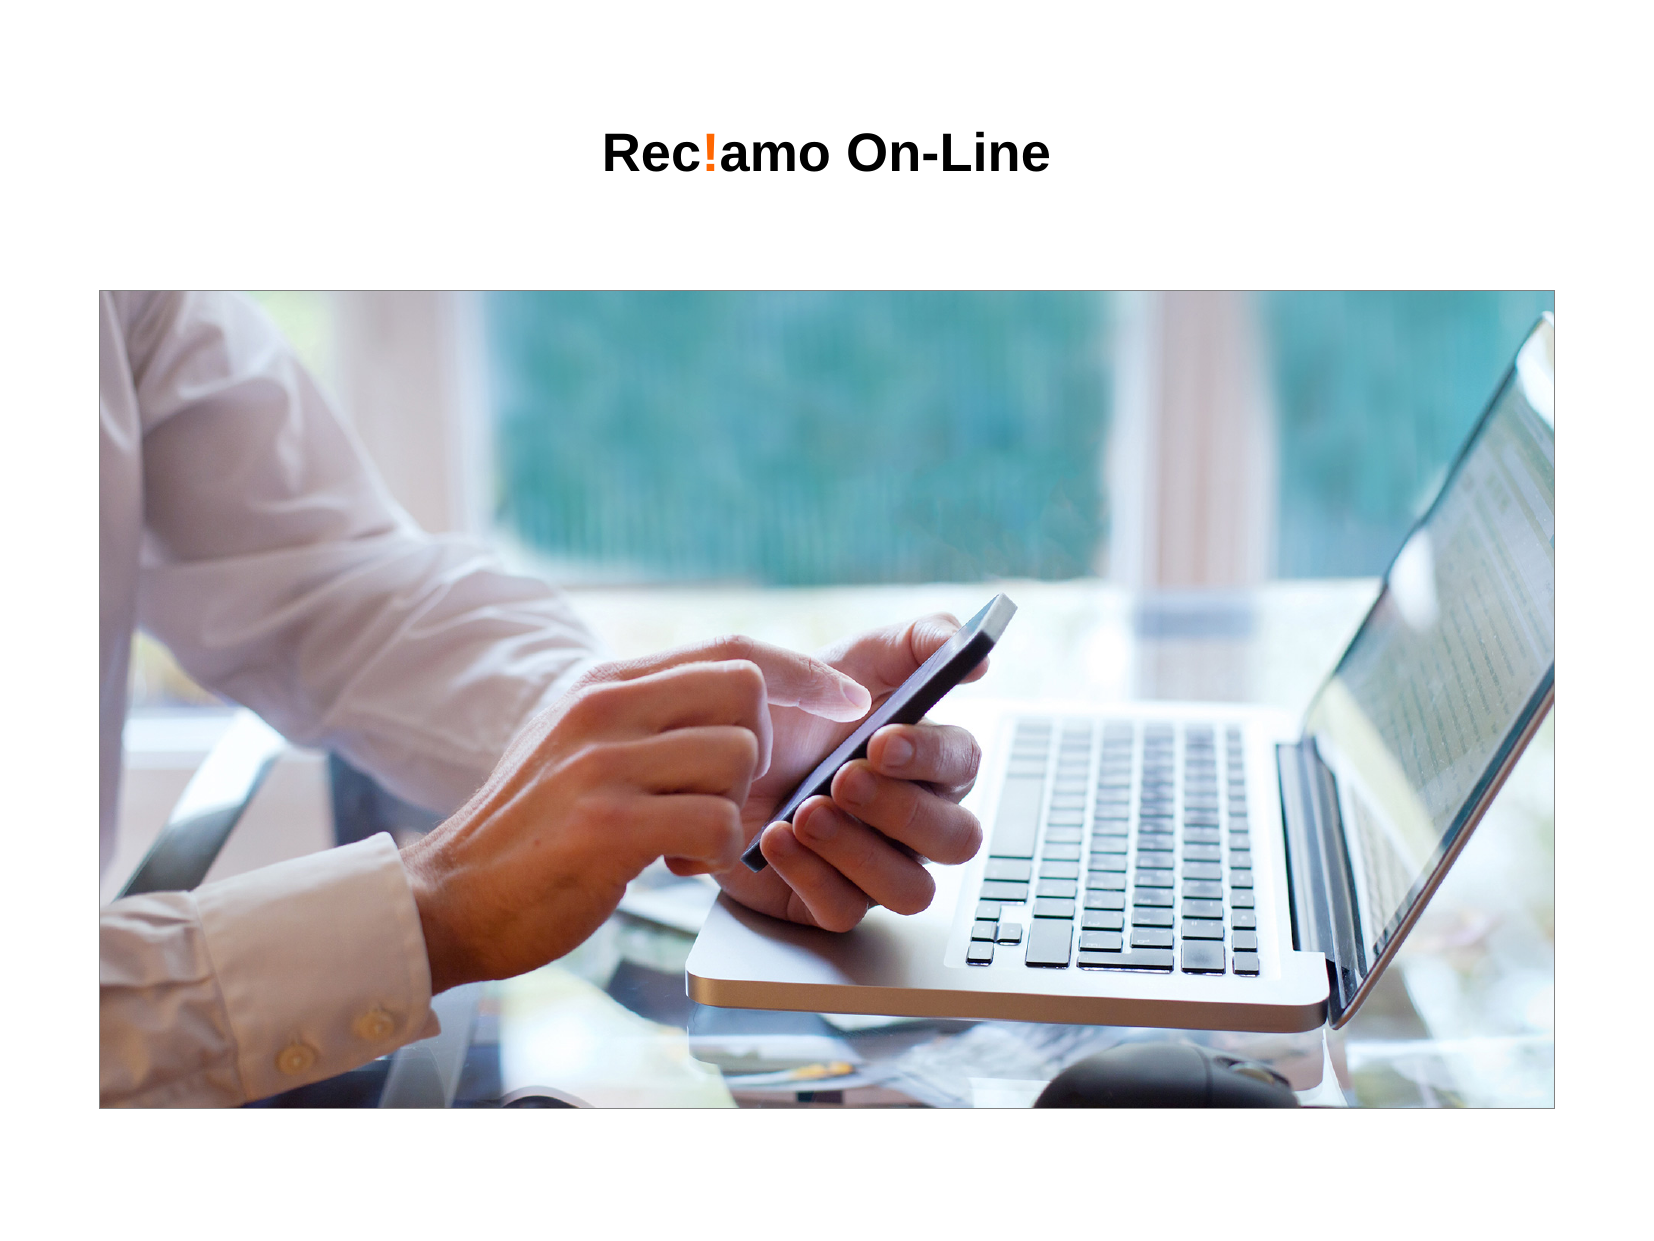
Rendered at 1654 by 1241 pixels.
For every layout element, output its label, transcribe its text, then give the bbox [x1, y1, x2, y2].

picture [99, 290, 1555, 1109]
title Rec!amo On-Line [82, 49, 1571, 257]
